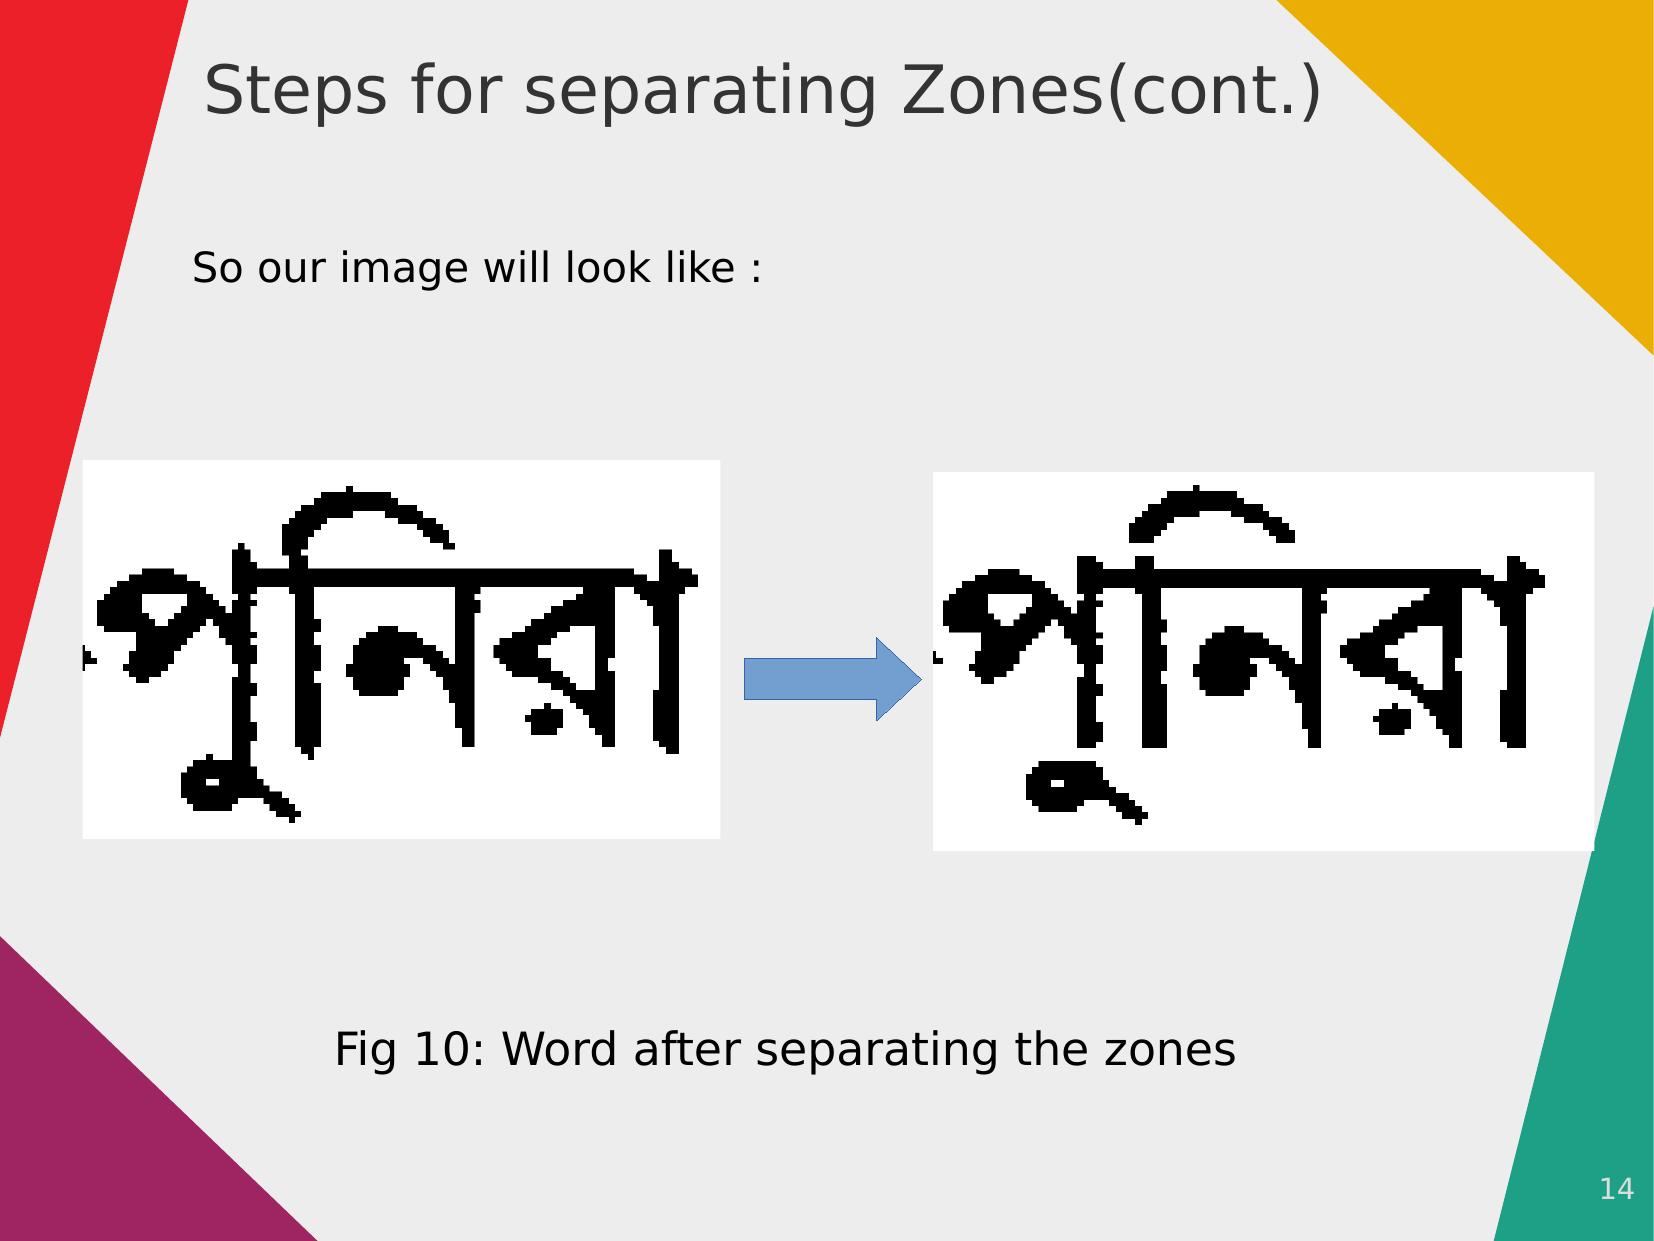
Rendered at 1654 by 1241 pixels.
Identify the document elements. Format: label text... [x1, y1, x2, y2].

text_box So our image will look like : [177, 236, 1501, 331]
text_box [744, 637, 922, 721]
title Steps for separating Zones(cont.) [52, 0, 1477, 189]
text_box Fig 10: Word after separating the zones [318, 1015, 1453, 1138]
picture [82, 460, 721, 839]
picture [933, 472, 1595, 851]
